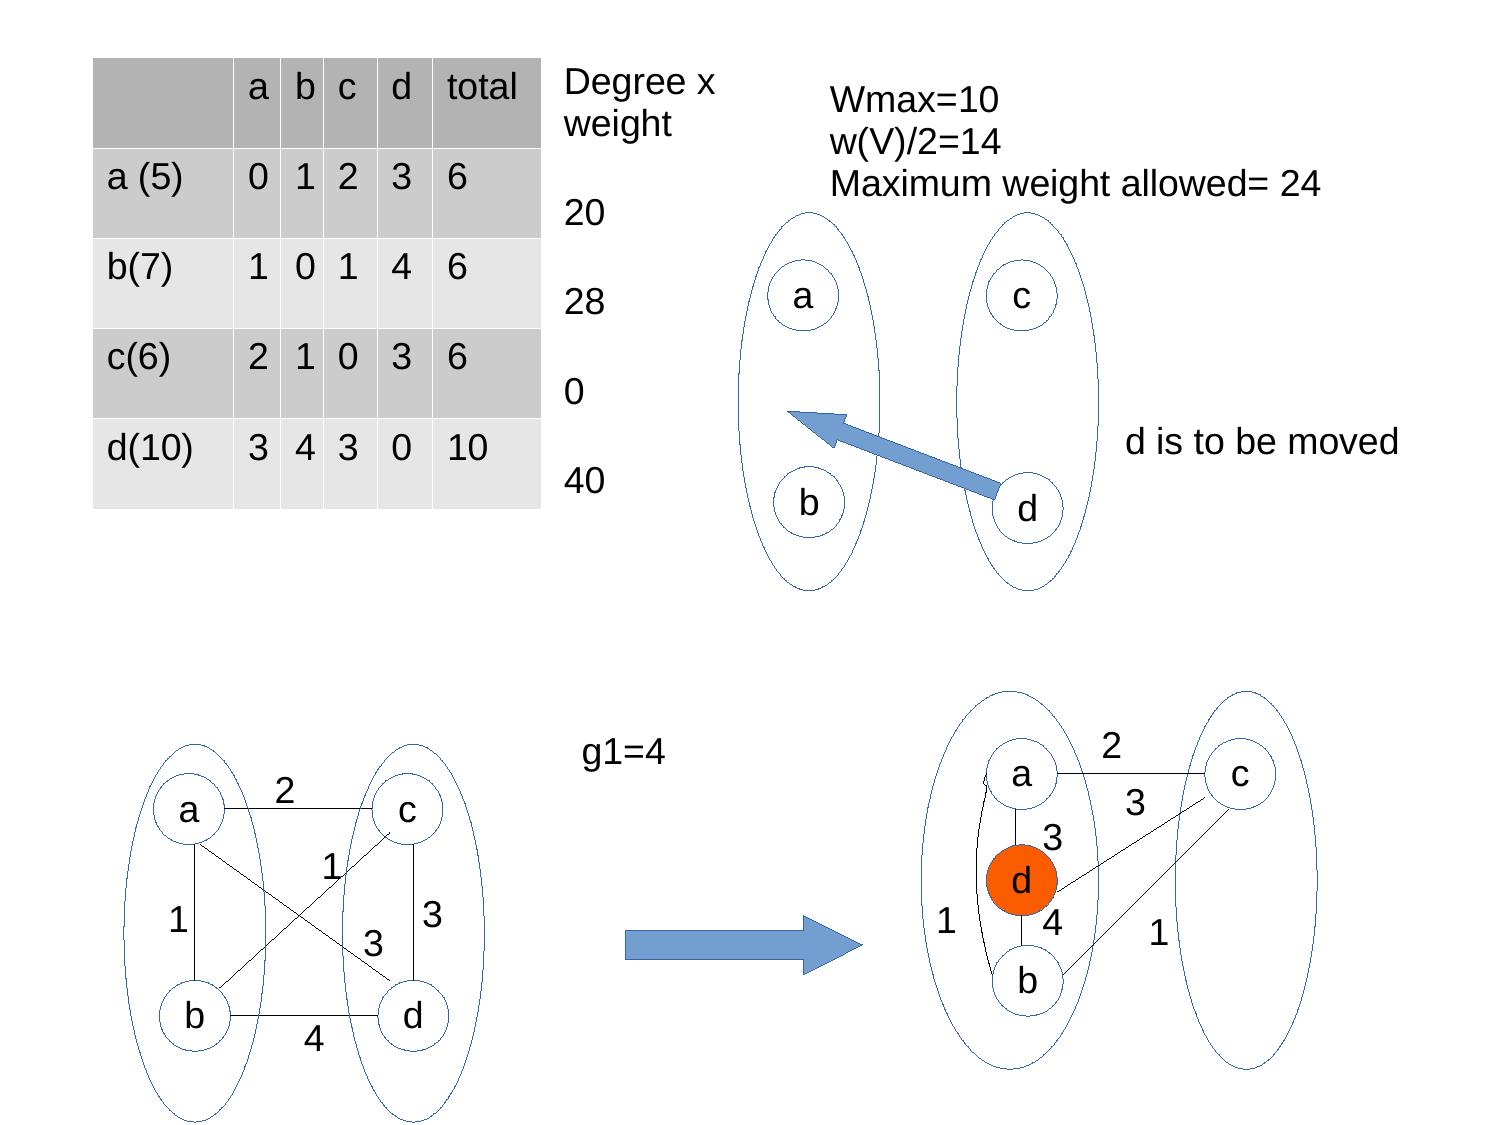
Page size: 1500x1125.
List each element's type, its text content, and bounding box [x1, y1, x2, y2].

text_box 3 [348, 915, 396, 973]
table_header [93, 58, 233, 148]
table_header a [234, 58, 280, 148]
table_cell 4 [378, 239, 432, 328]
text_box 1 [153, 891, 201, 949]
table_cell 3 [378, 149, 432, 238]
text_box d [377, 980, 449, 1052]
table_cell 0 [378, 419, 432, 509]
table_cell 0 [234, 149, 280, 238]
text_box d [1016, 875, 1026, 891]
table_cell 0 [281, 239, 323, 328]
text_box d is to be moved [1110, 413, 1489, 471]
text_box [625, 915, 863, 975]
text_box Wmax=10 w(V)/2=14 Maximum weight allowed= 24 [814, 70, 1347, 212]
table_cell 10 [433, 419, 541, 509]
table_cell 6 [433, 329, 541, 418]
text_box a [153, 773, 225, 845]
text_box 3 [1110, 773, 1170, 845]
table_cell a (5) [93, 149, 233, 238]
text_box 1 [306, 838, 355, 896]
text_box a [986, 738, 1058, 810]
text_box 3 [1027, 809, 1075, 867]
table_header total [433, 58, 541, 148]
table_cell d(10) [93, 419, 233, 509]
text_box c [1204, 738, 1276, 810]
text_box 2 [259, 761, 307, 819]
text_box Degree x weight 20 28 0 40 [549, 53, 768, 550]
text_box d [992, 472, 1064, 544]
table_header d [378, 58, 432, 148]
table_cell 1 [324, 239, 377, 328]
table_header c [324, 58, 377, 148]
text_box 4 [1027, 894, 1075, 951]
text_box [787, 411, 1001, 500]
text_box c [986, 259, 1058, 331]
text_box g1=4 [566, 722, 745, 780]
table_cell 1 [281, 329, 323, 418]
table_cell 2 [324, 149, 377, 238]
text_box 1 [921, 891, 969, 949]
text_box b [159, 980, 231, 1052]
text_box 4 [289, 1009, 337, 1067]
table_cell 1 [234, 239, 280, 328]
table_cell 3 [378, 329, 432, 418]
table_cell 6 [433, 149, 541, 238]
table_cell 0 [324, 329, 377, 418]
text_box b [992, 945, 1064, 1017]
text_box a [768, 259, 839, 331]
table_header b [281, 58, 323, 148]
table_cell 3 [324, 419, 377, 509]
table_cell 1 [281, 149, 323, 238]
table_cell c(6) [93, 329, 233, 418]
text_box 1 [1133, 903, 1182, 961]
table_cell 6 [433, 239, 541, 328]
table_cell 4 [281, 419, 323, 509]
text_box b [773, 466, 845, 538]
table_cell 3 [234, 419, 280, 509]
table_cell 2 [234, 329, 280, 418]
text_box d [986, 844, 1058, 916]
text_box 3 [407, 885, 455, 943]
text_box c [371, 773, 443, 845]
table_cell b(7) [93, 239, 233, 328]
text_box 2 [1086, 716, 1134, 774]
